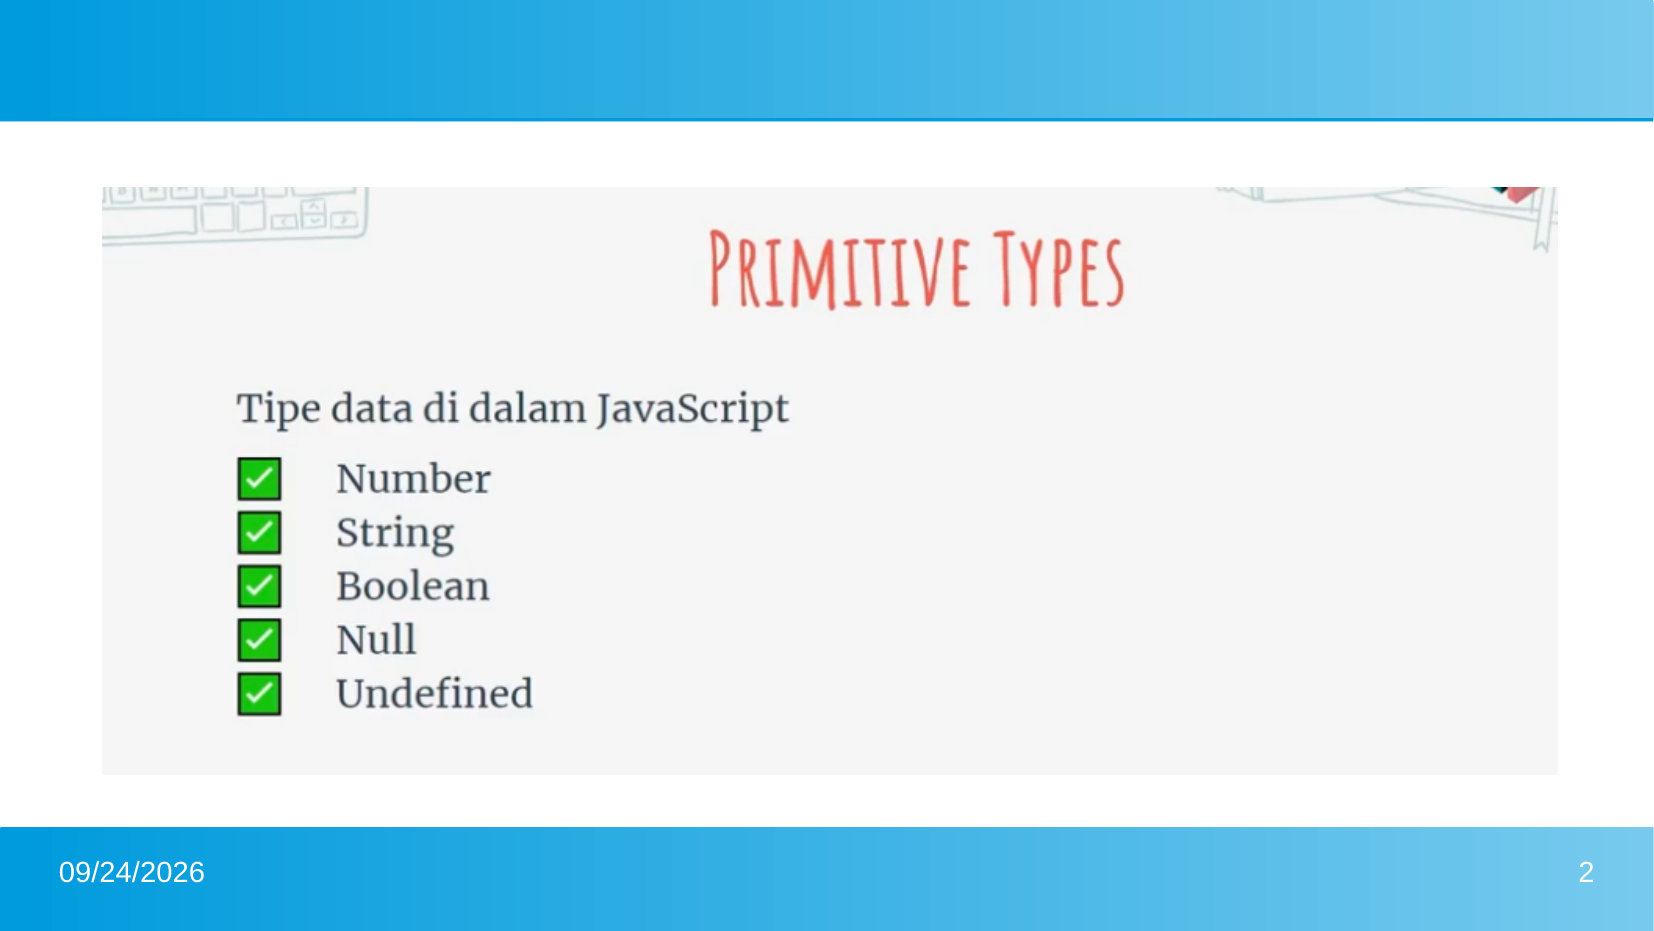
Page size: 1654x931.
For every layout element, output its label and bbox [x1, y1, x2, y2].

picture [102, 187, 1558, 775]
